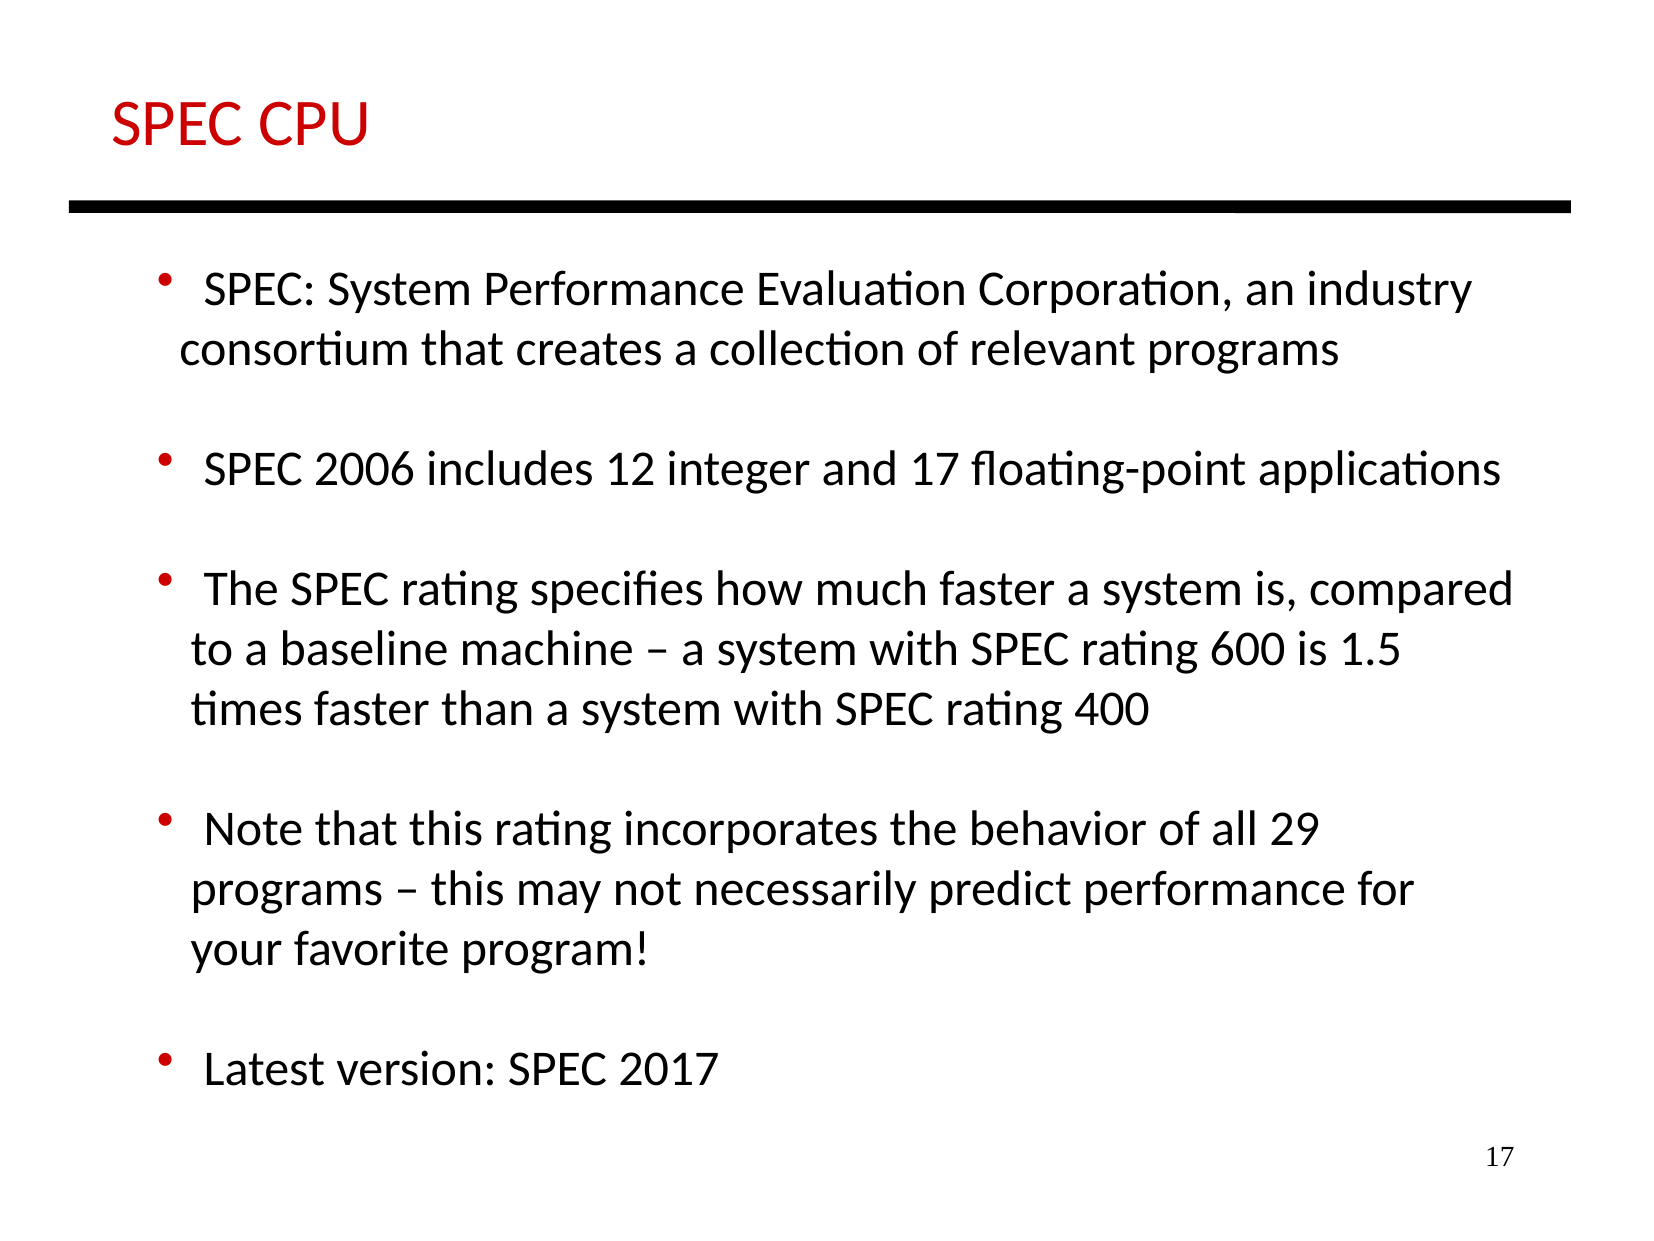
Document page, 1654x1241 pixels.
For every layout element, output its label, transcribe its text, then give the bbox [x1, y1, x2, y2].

text_box SPEC CPU [96, 71, 387, 167]
text_box SPEC: System Performance Evaluation Corporation, an industry consortium that creates a collection of relevant programs SPEC 2006 includes 12 integer and 17 floating-point applications The SPEC rating specifies how much faster a system is, compared to a baseline machine – a system with SPEC rating 600 is 1.5 times faster than a system with SPEC rating 400 Note that this rating incorporates the behavior of all 29 programs – this may not necessarily predict performance for your favorite program! Latest version: SPEC 2017 [142, 247, 1541, 1241]
